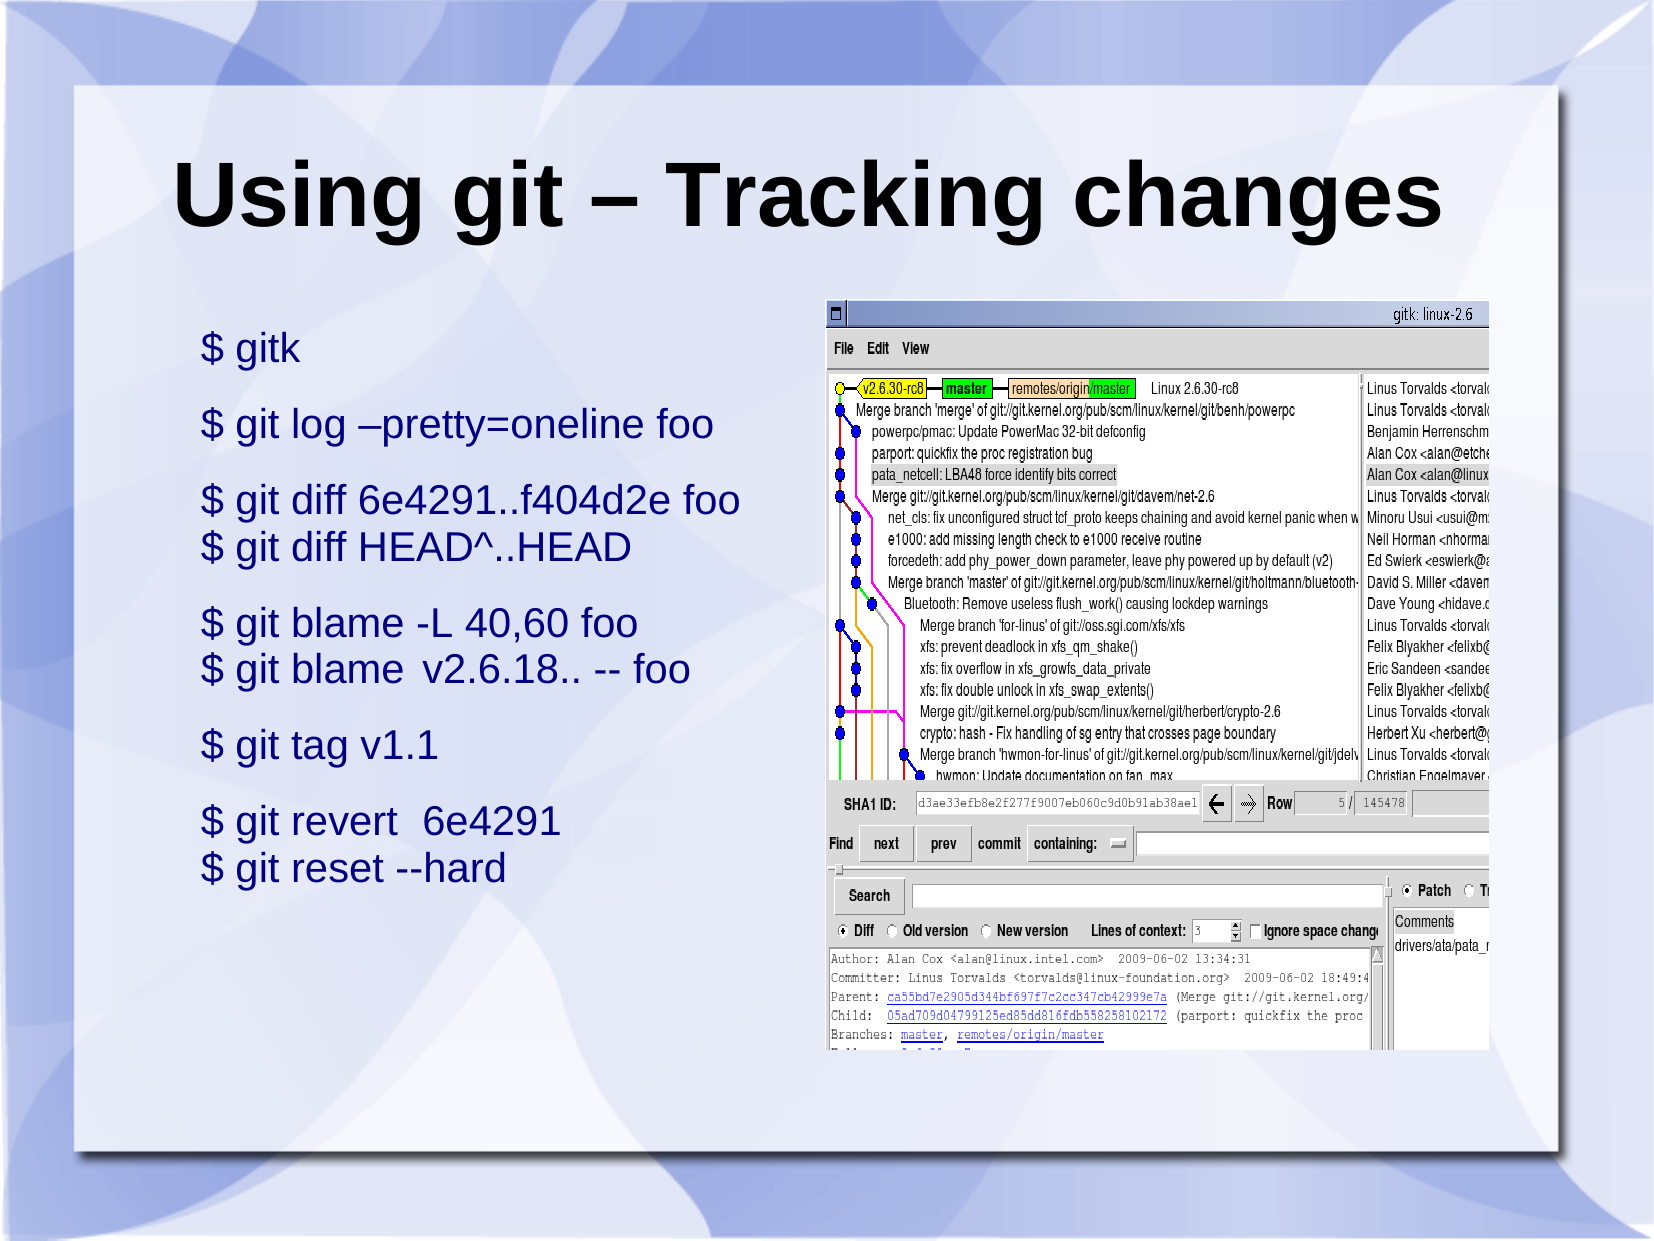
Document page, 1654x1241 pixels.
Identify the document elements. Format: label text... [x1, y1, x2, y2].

picture [0, 0, 1654, 1241]
title Using git – Tracking changes [82, 90, 1536, 298]
list $ gitk $ git log –pretty=oneline foo $ git diff 6e4291..f404d2e foo $ git diff HEAD^..HEAD $ git blame -L 40,60 foo $ git blame v2.6.18.. -- foo $ git tag v1.1 $ git revert 6e4291 $ git reset --hard [129, 324, 793, 975]
